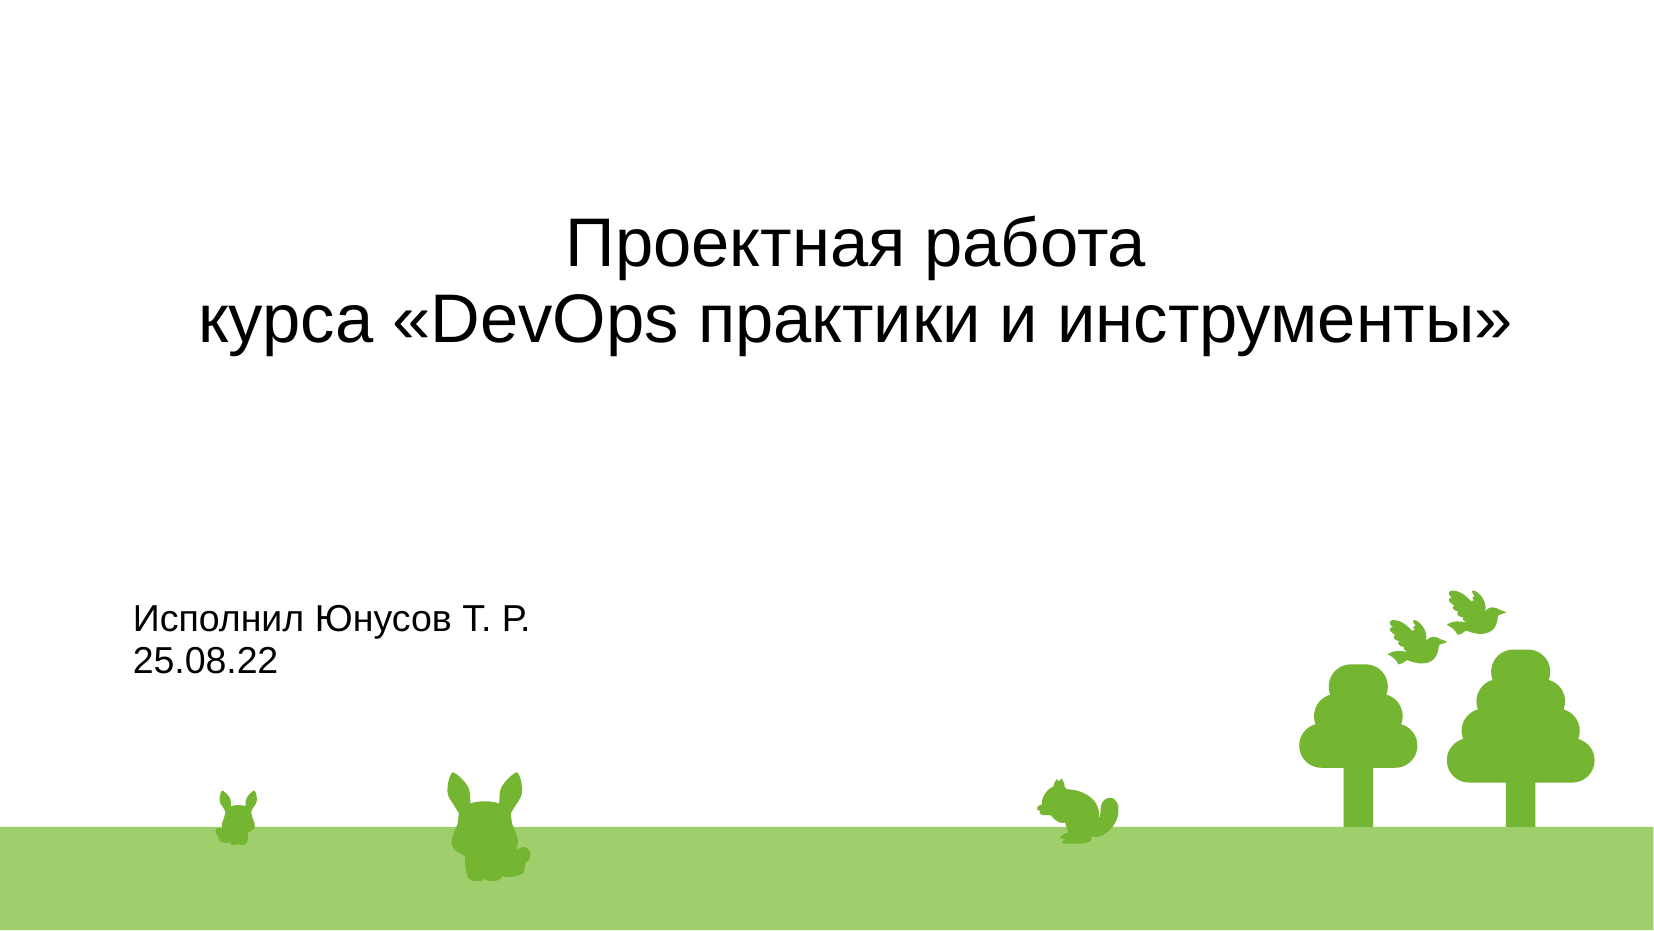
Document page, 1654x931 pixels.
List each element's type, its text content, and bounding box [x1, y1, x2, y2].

text_box Исполнил Юнусов Т. Р. 25.08.22 [118, 590, 546, 690]
title Проектная работа курса «DevOps практики и инструменты» [118, 177, 1595, 384]
